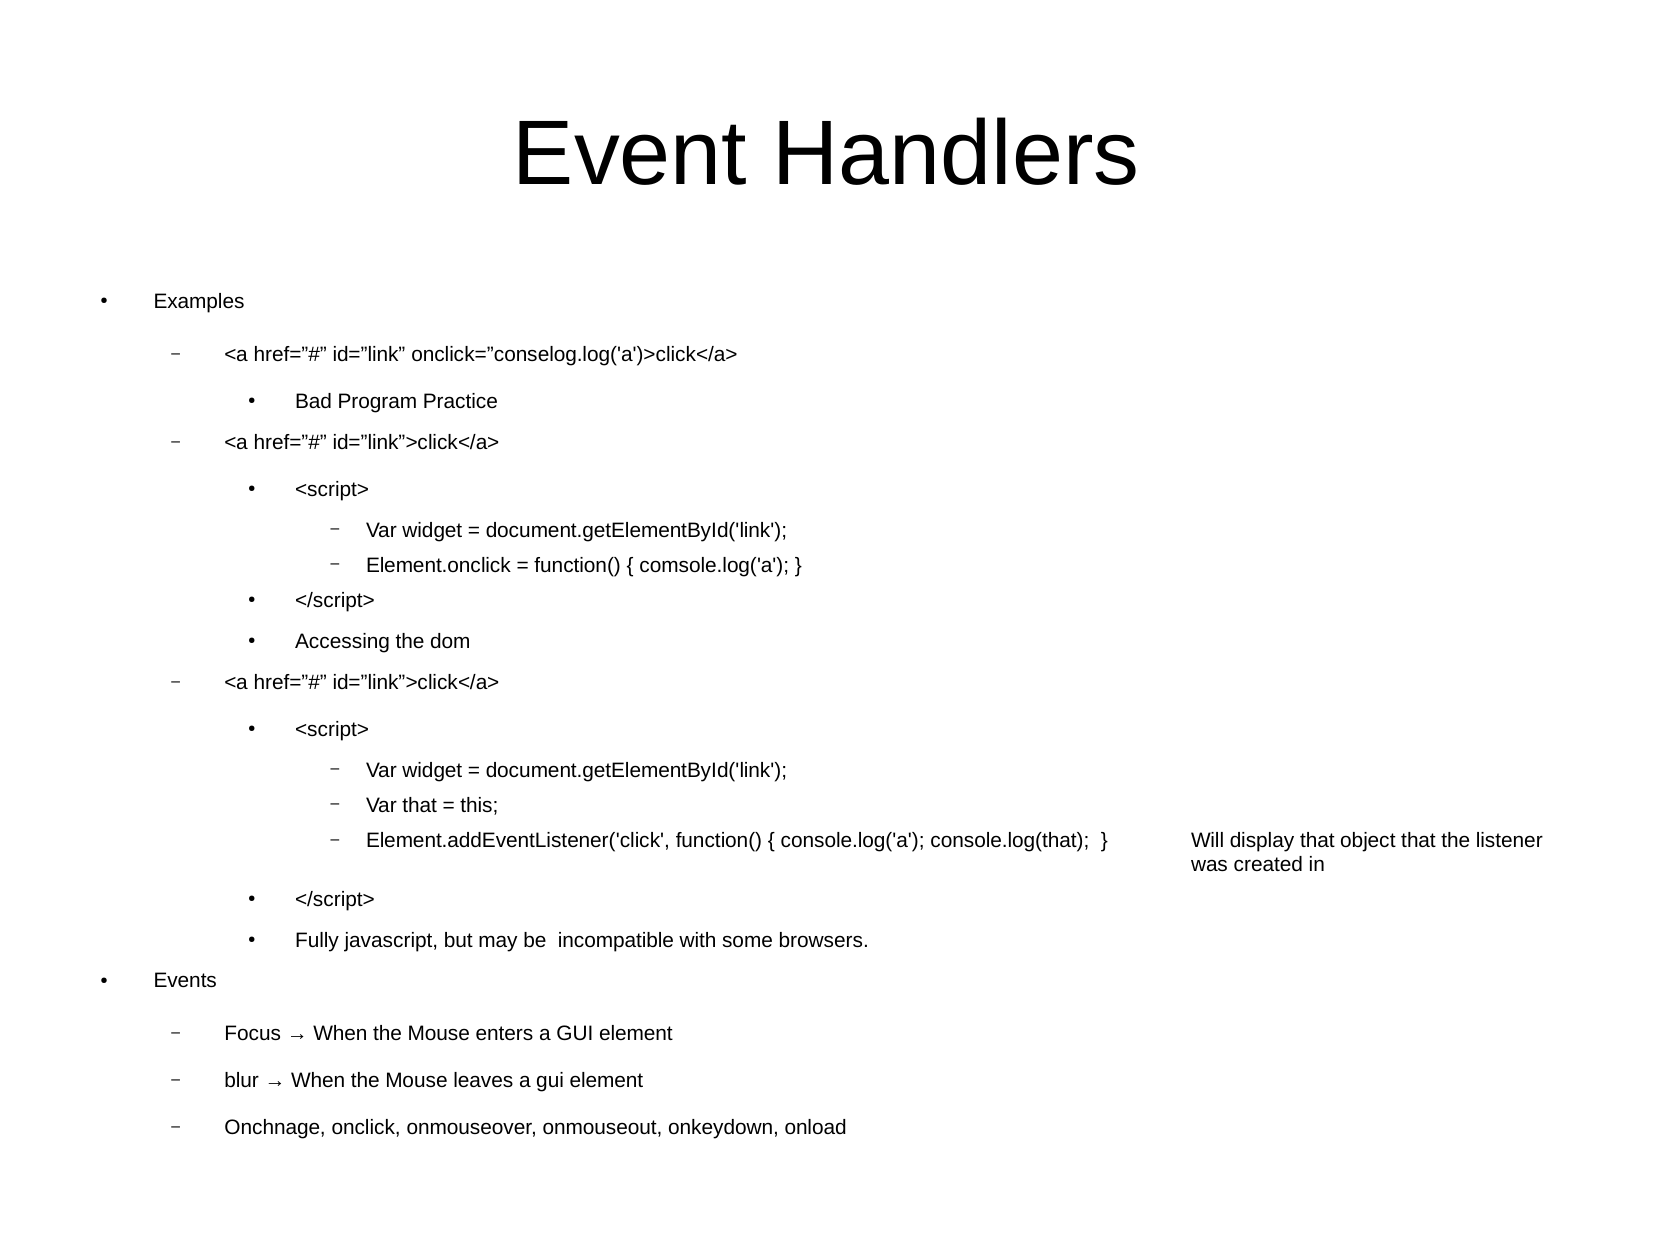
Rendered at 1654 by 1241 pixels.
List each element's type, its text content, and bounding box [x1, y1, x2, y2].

title Event Handlers [82, 49, 1571, 257]
list Examples <a href=”#” id=”link” onclick=”conselog.log('a')>click</a> Bad Program Practice <a href=”#” id=”link”>click</a> <script> Var widget = document.getElementById('link'); Element.onclick = function() { comsole.log('a'); } </script> Accessing the dom <a href=”#” id=”link”>click</a> <script> Var widget = document.getElementById('link'); Var that = this; Element.addEventListener('click', function() { console.log('a'); console.log(that); } Will display that object that the listener was created in </script> Fully javascript, but may be incompatible with some browsers. Events Focus → When the Mouse enters a GUI element blur → When the Mouse leaves a gui element Onchnage, onclick, onmouseover, onmouseout, onkeydown, onload [82, 290, 1571, 1216]
